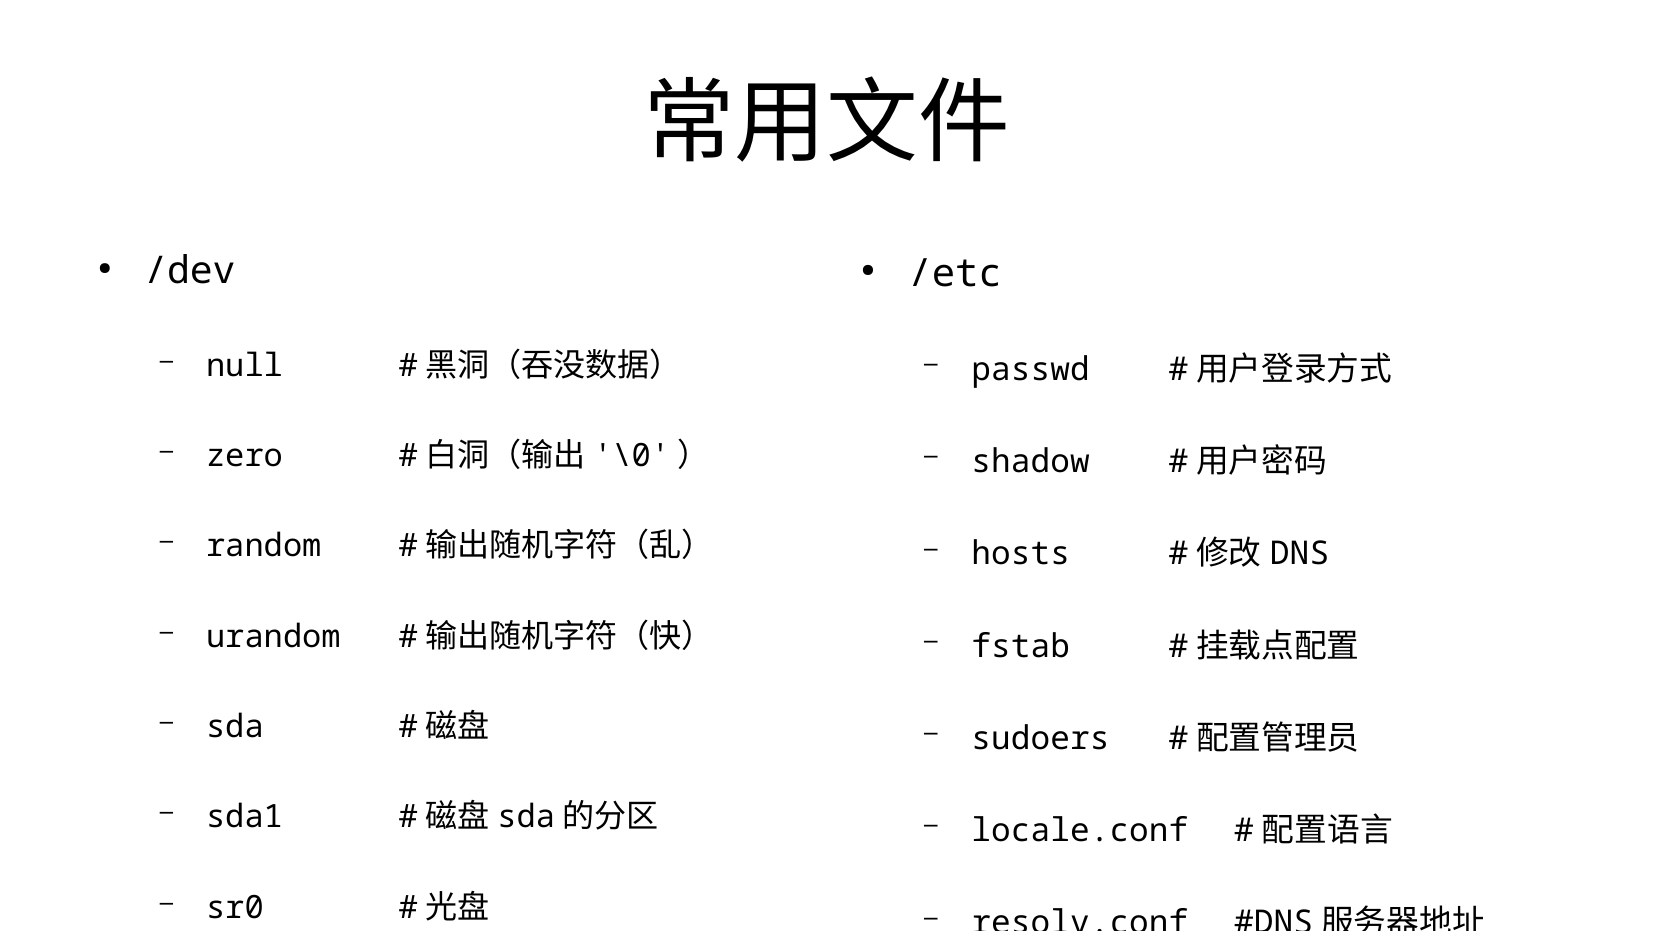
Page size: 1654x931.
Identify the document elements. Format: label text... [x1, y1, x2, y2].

title 常用文件 [82, 37, 1571, 193]
list /dev null #黑洞（吞没数据） zero #白洞（输出'\0'） random #输出随机字符（乱） urandom #输出随机字符（快） sda #磁盘 sda1 #磁盘sda的分区 sr0 #光盘 [82, 217, 809, 931]
list /etc passwd #用户登录方式 shadow #用户密码 hosts #修改DNS fstab #挂载点配置 sudoers #配置管理员 locale.conf #配置语言 resolv.conf #DNS服务器地址 [845, 217, 1572, 931]
